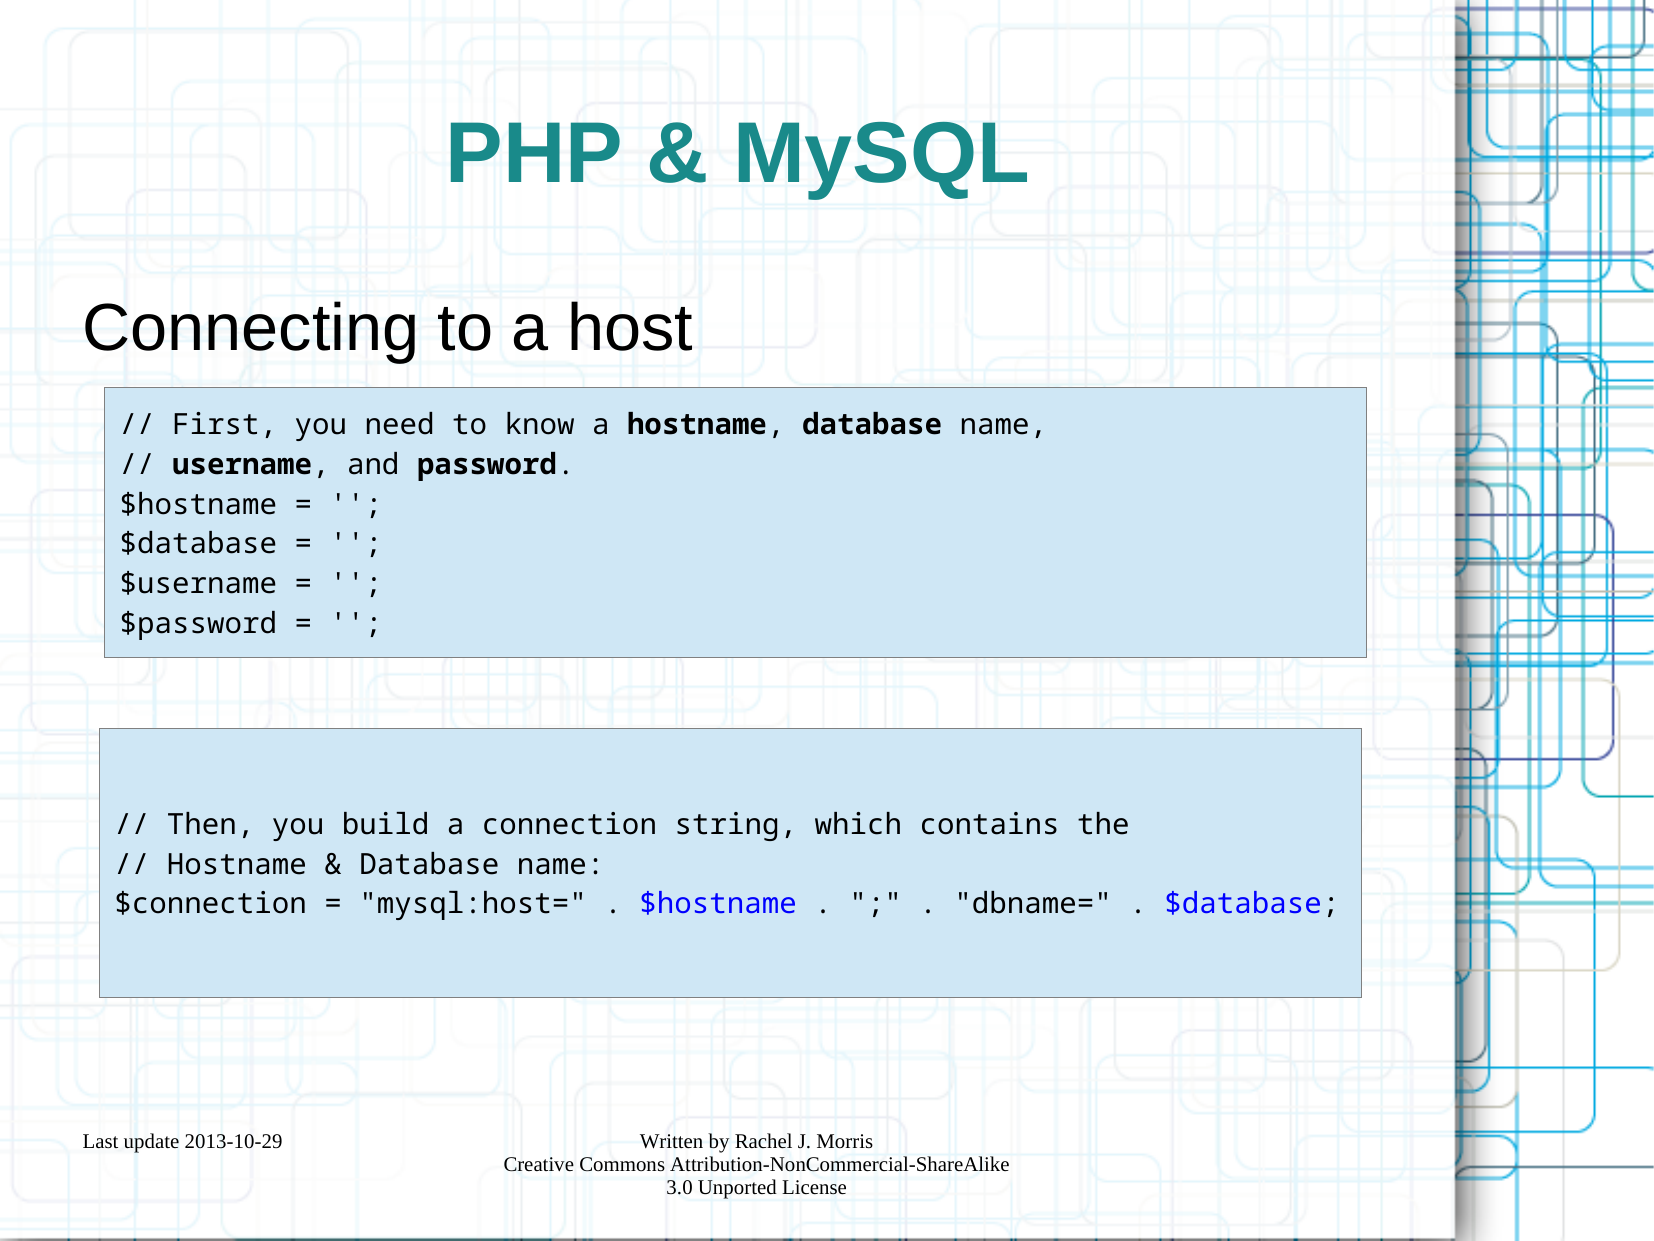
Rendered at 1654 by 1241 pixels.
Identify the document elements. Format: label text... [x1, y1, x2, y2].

text_box // Then, you build a connection string, which contains the // Hostname & Database name: $connection = "mysql:host=" . $hostname . ";" . "dbname=" . $database; [99, 728, 1362, 998]
text_box // First, you need to know a hostname, database name, // username, and password. $hostname = ''; $database = ''; $username = ''; $password = ''; [104, 387, 1367, 658]
title PHP & MySQL [59, 49, 1418, 257]
picture [0, 0, 1654, 1241]
list Connecting to a host [82, 290, 1418, 1010]
